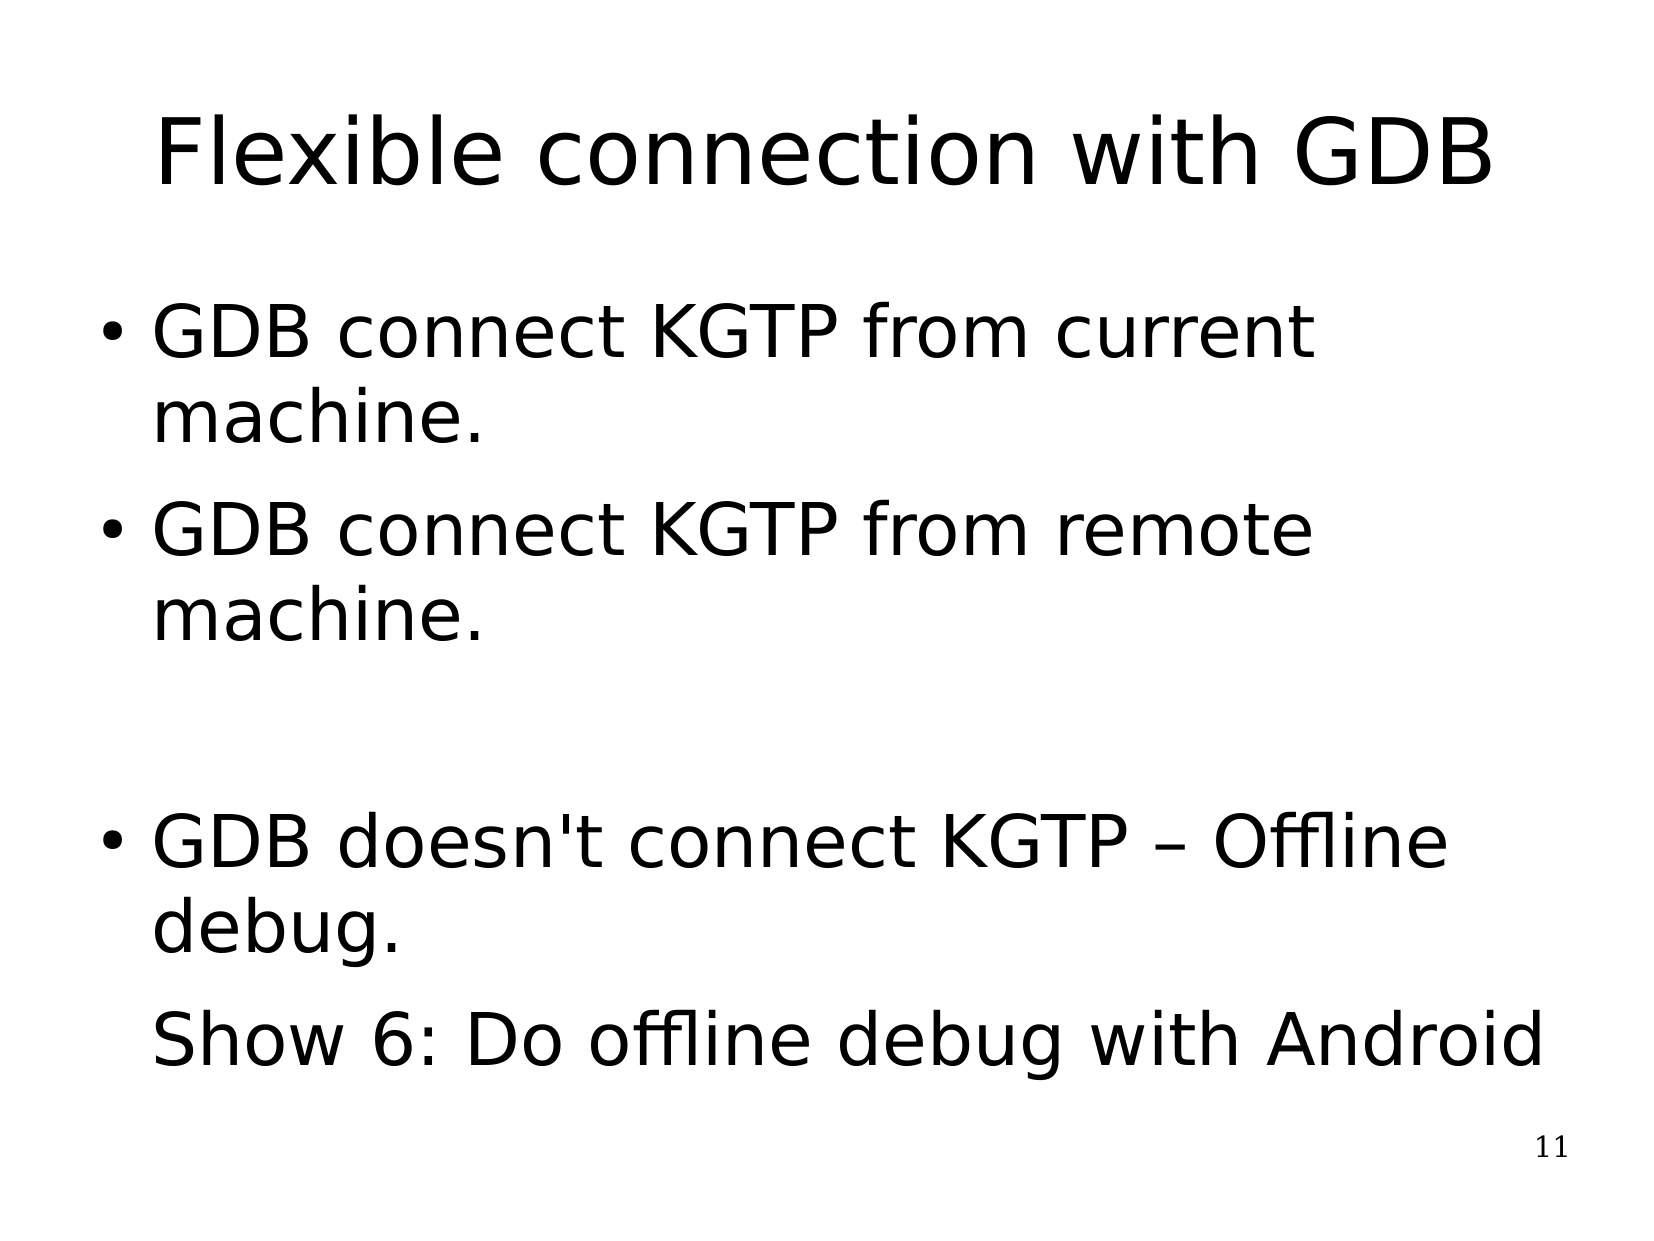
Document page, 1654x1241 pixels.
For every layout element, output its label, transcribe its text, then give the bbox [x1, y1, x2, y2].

title Flexible connection with GDB [82, 49, 1571, 257]
list GDB connect KGTP from current machine. GDB connect KGTP from remote machine. GDB doesn't connect KGTP – Offline debug. Show 6: Do offline debug with Android [82, 290, 1571, 1152]
